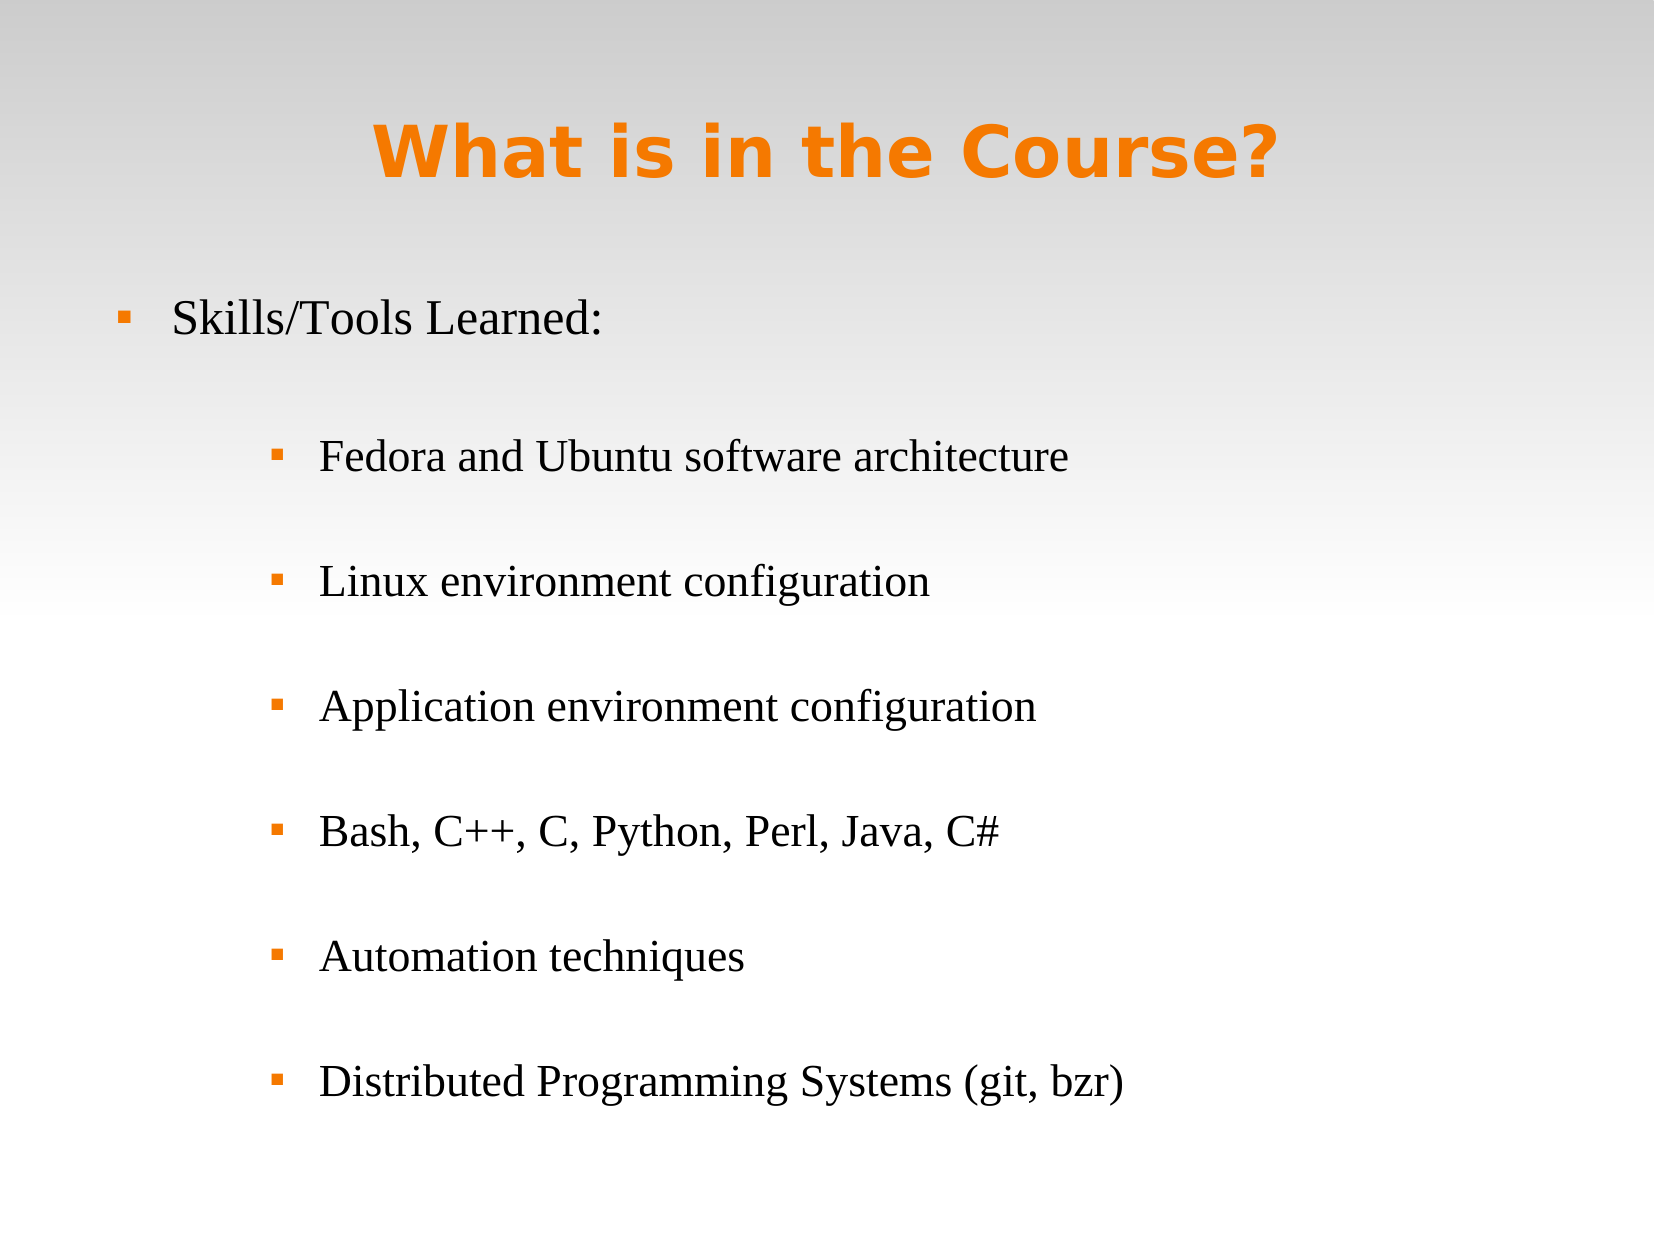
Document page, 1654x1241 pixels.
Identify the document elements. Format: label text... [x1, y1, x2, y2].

list Skills/Tools Learned: Fedora and Ubuntu software architecture Linux environment configuration Application environment configuration Bash, C++, C, Python, Perl, Java, C# Automation techniques Distributed Programming Systems (git, bzr) [82, 290, 1571, 1170]
title What is in the Course? [82, 49, 1571, 257]
